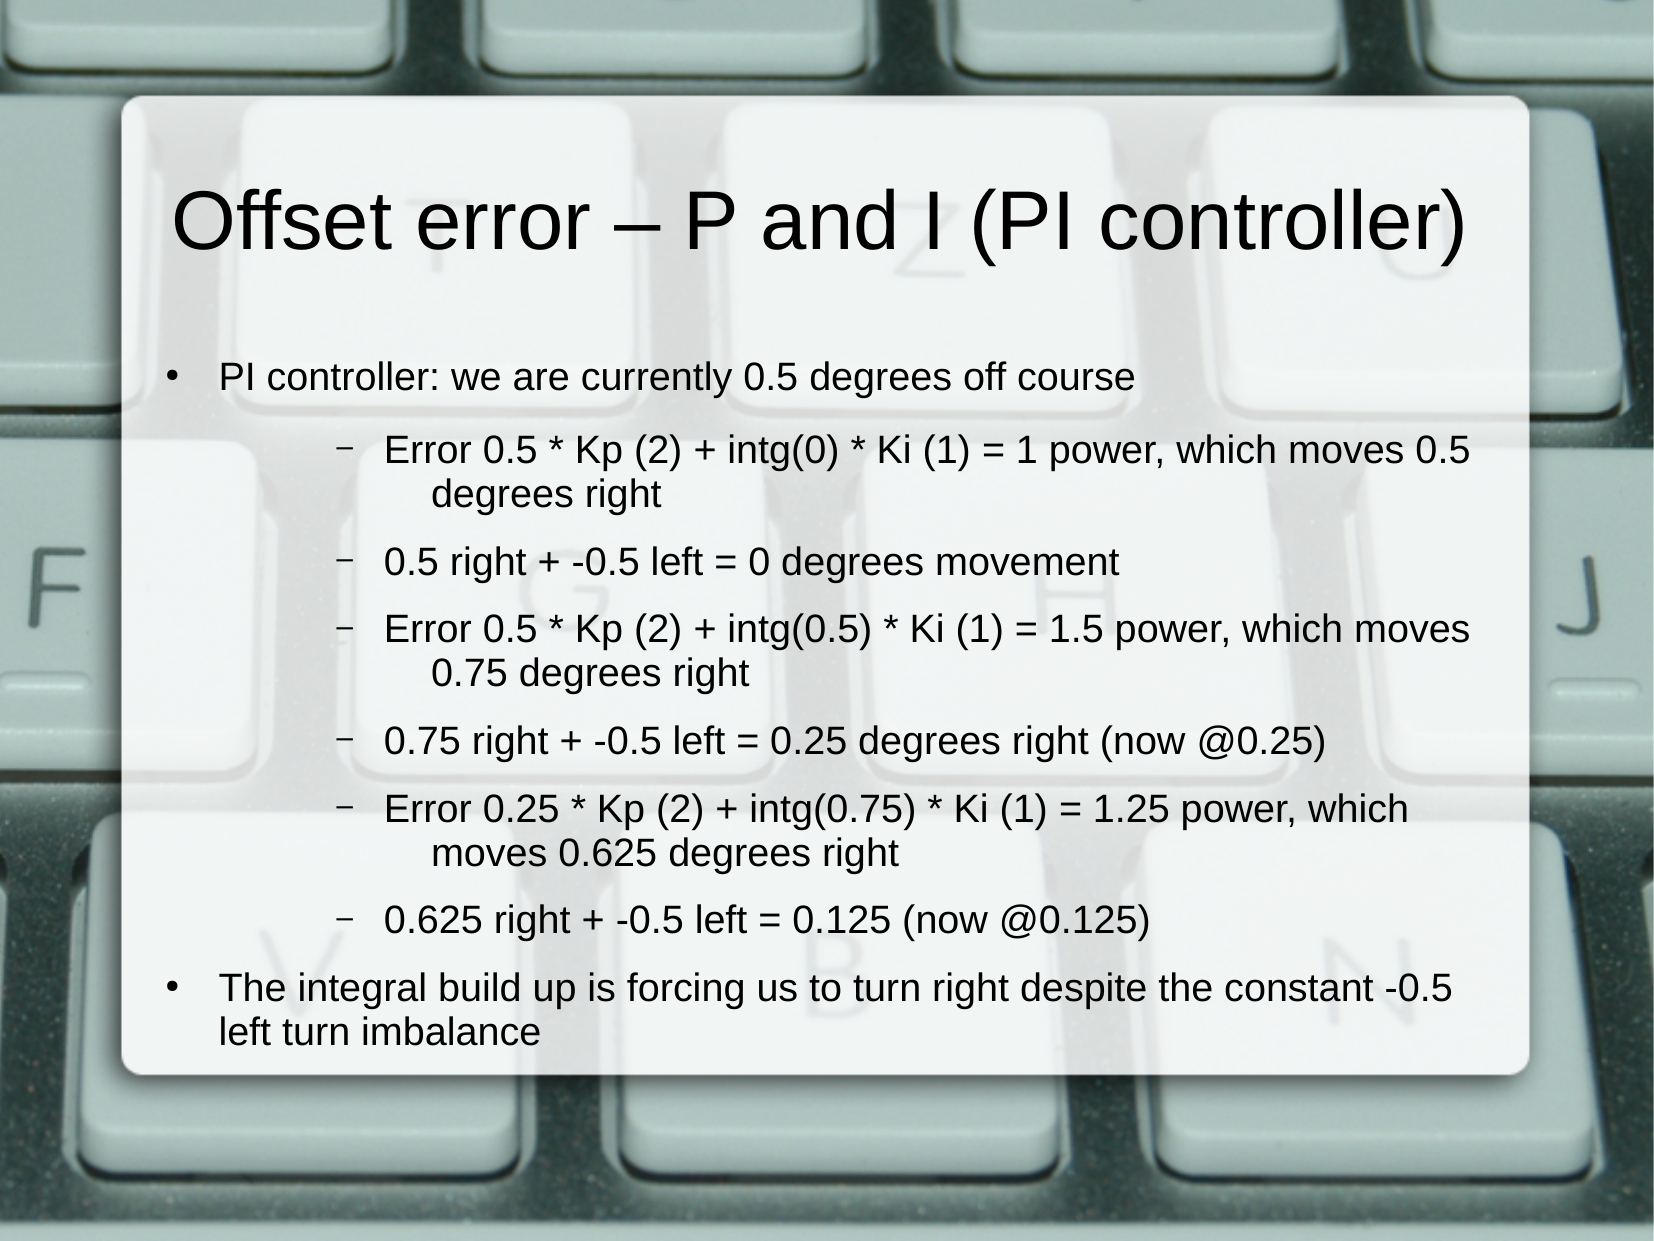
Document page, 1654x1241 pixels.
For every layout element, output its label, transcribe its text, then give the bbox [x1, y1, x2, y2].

title Offset error – P and I (PI controller) [135, 117, 1506, 325]
picture [0, 0, 1654, 1241]
list PI controller: we are currently 0.5 degrees off course Error 0.5 * Kp (2) + intg(0) * Ki (1) = 1 power, which moves 0.5 degrees right 0.5 right + -0.5 left = 0 degrees movement Error 0.5 * Kp (2) + intg(0.5) * Ki (1) = 1.5 power, which moves 0.75 degrees right 0.75 right + -0.5 left = 0.25 degrees right (now @0.25) Error 0.25 * Kp (2) + intg(0.75) * Ki (1) = 1.25 power, which moves 0.625 degrees right 0.625 right + -0.5 left = 0.125 (now @0.125) The integral build up is forcing us to turn right despite the constant -0.5 left turn imbalance [147, 354, 1506, 1063]
